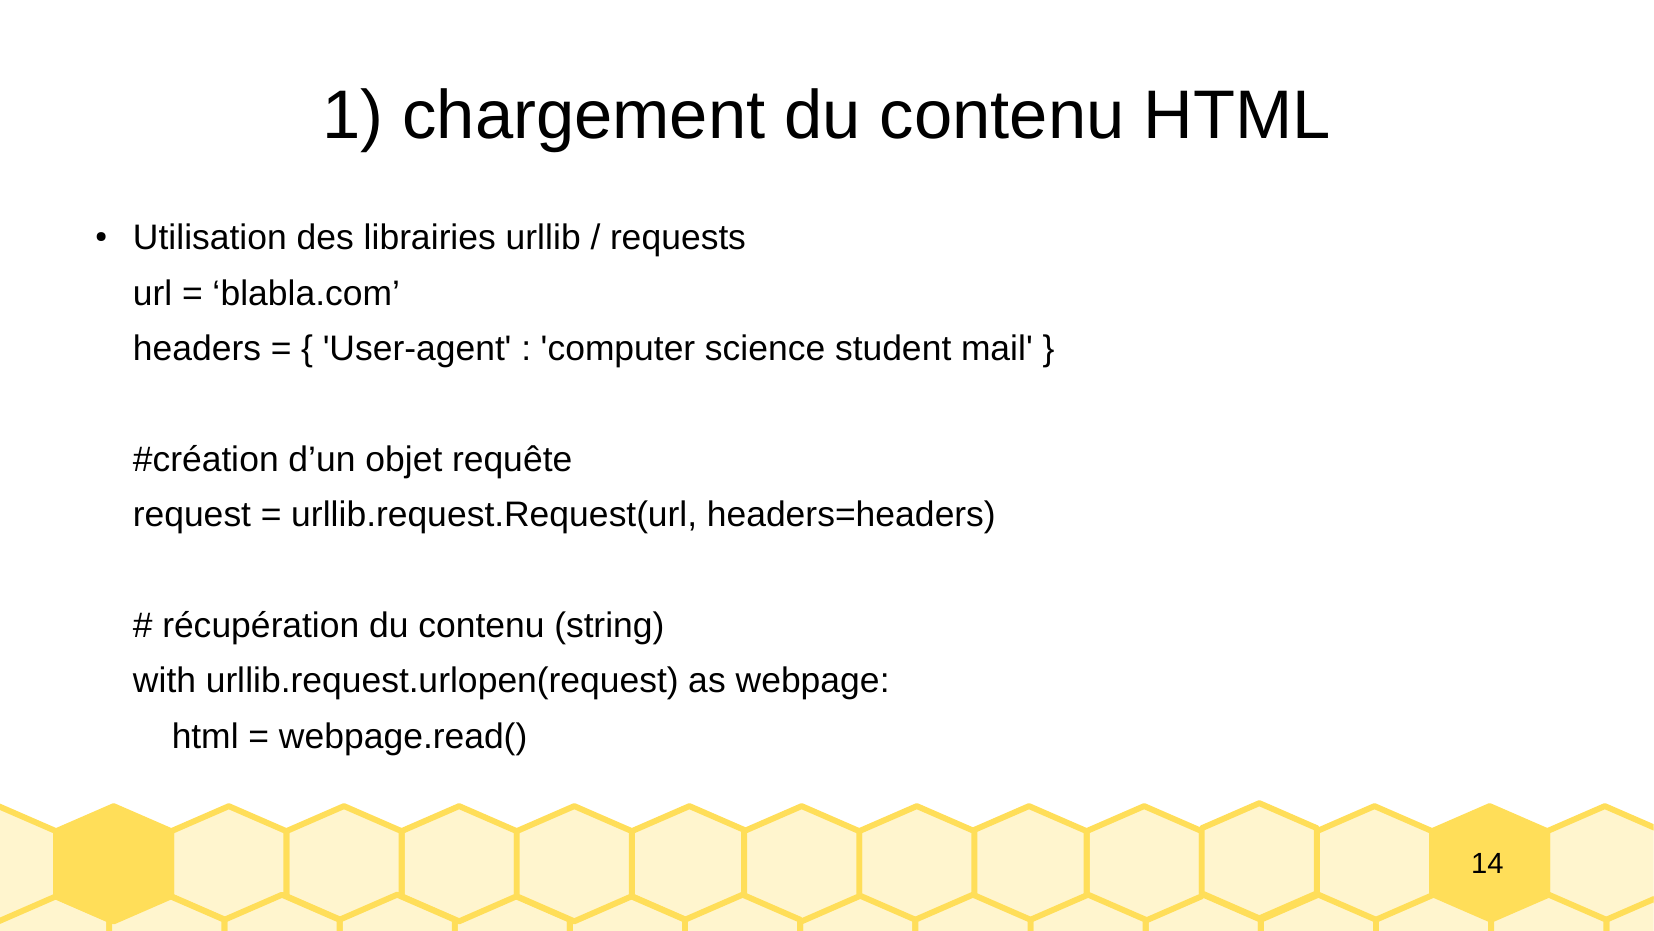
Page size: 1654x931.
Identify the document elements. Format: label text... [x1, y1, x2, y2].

title 1) chargement du contenu HTML [82, 37, 1571, 193]
list Utilisation des librairies urllib / requests url = ‘blabla.com’ headers = { 'User-agent' : 'computer science student mail' } #création d’un objet requête request = urllib.request.Request(url, headers=headers) # récupération du contenu (string) with urllib.request.urlopen(request) as webpage: html = webpage.read() [82, 217, 1571, 758]
